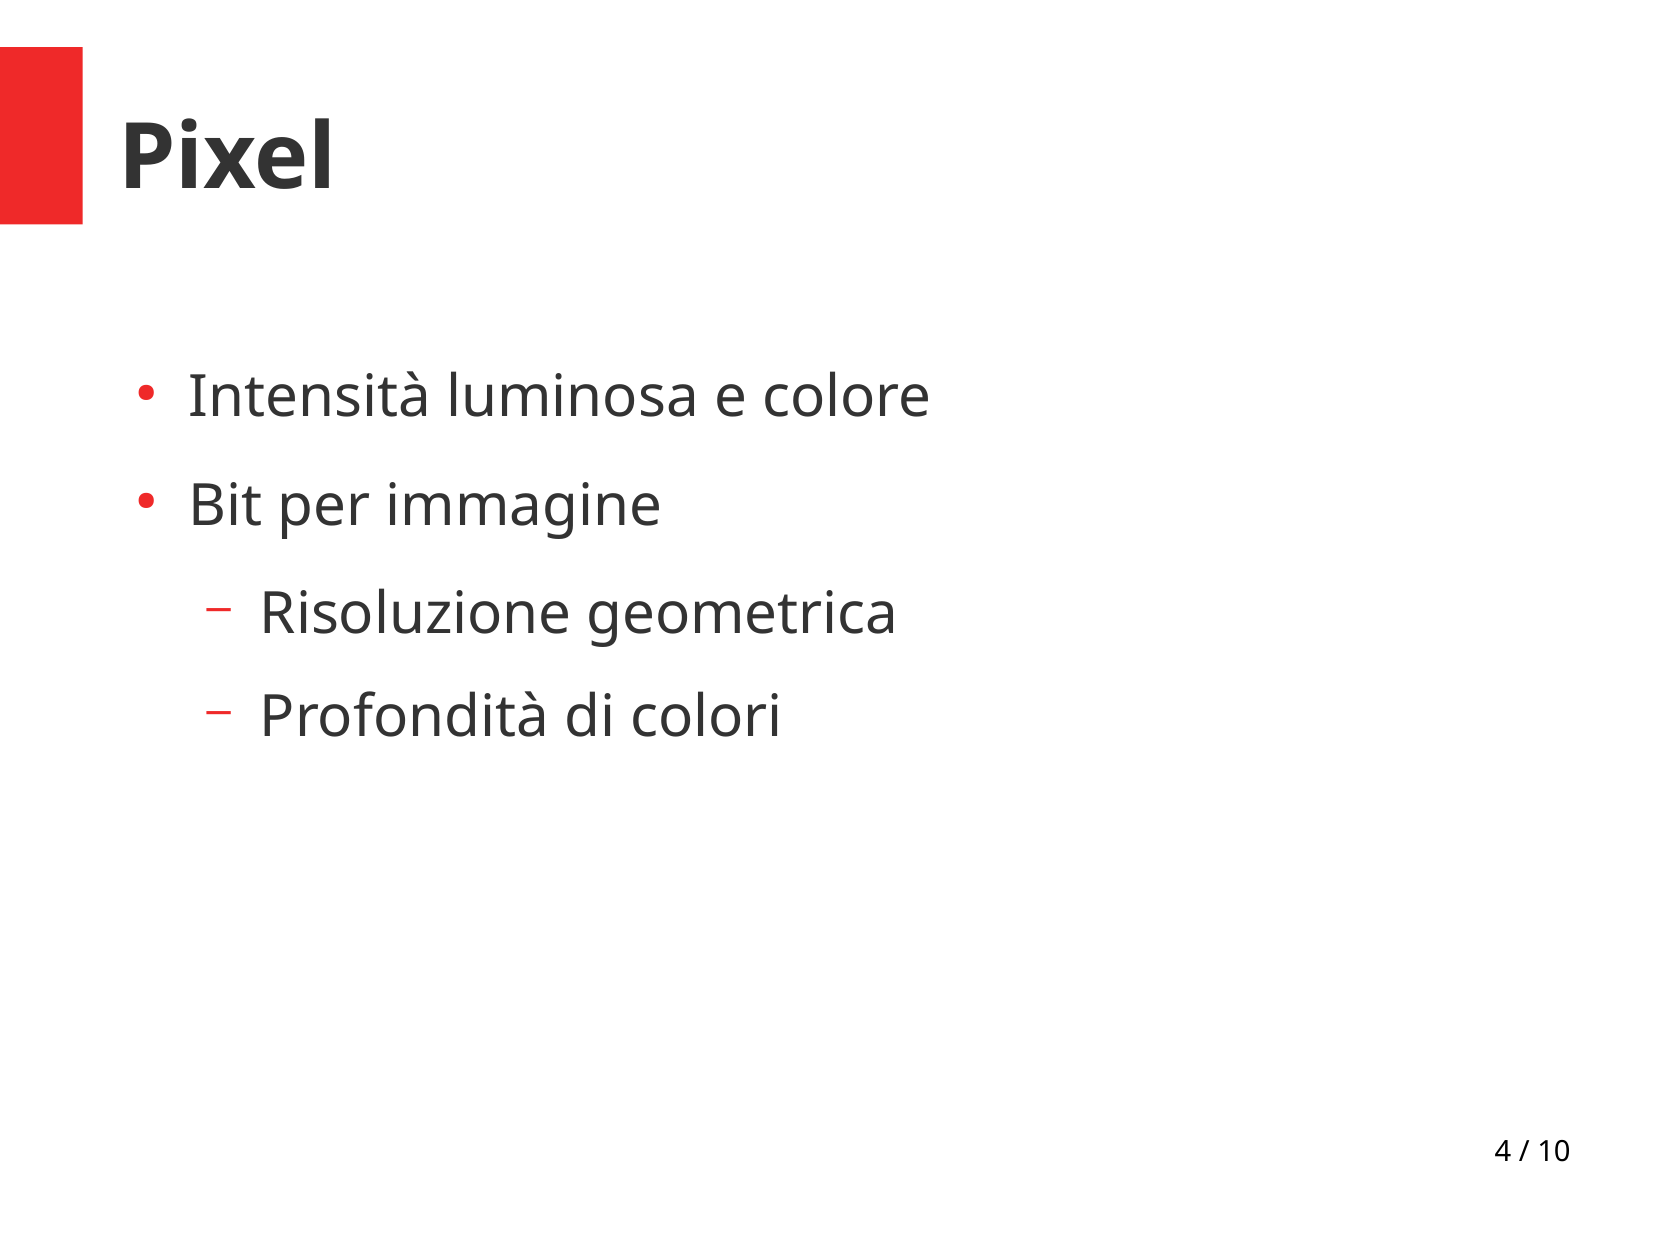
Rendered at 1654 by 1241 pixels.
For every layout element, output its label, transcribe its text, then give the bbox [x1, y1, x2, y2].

title Pixel [118, 49, 1571, 257]
list Intensità luminosa e colore Bit per immagine Risoluzione geometrica Profondità di colori [118, 354, 1536, 1074]
